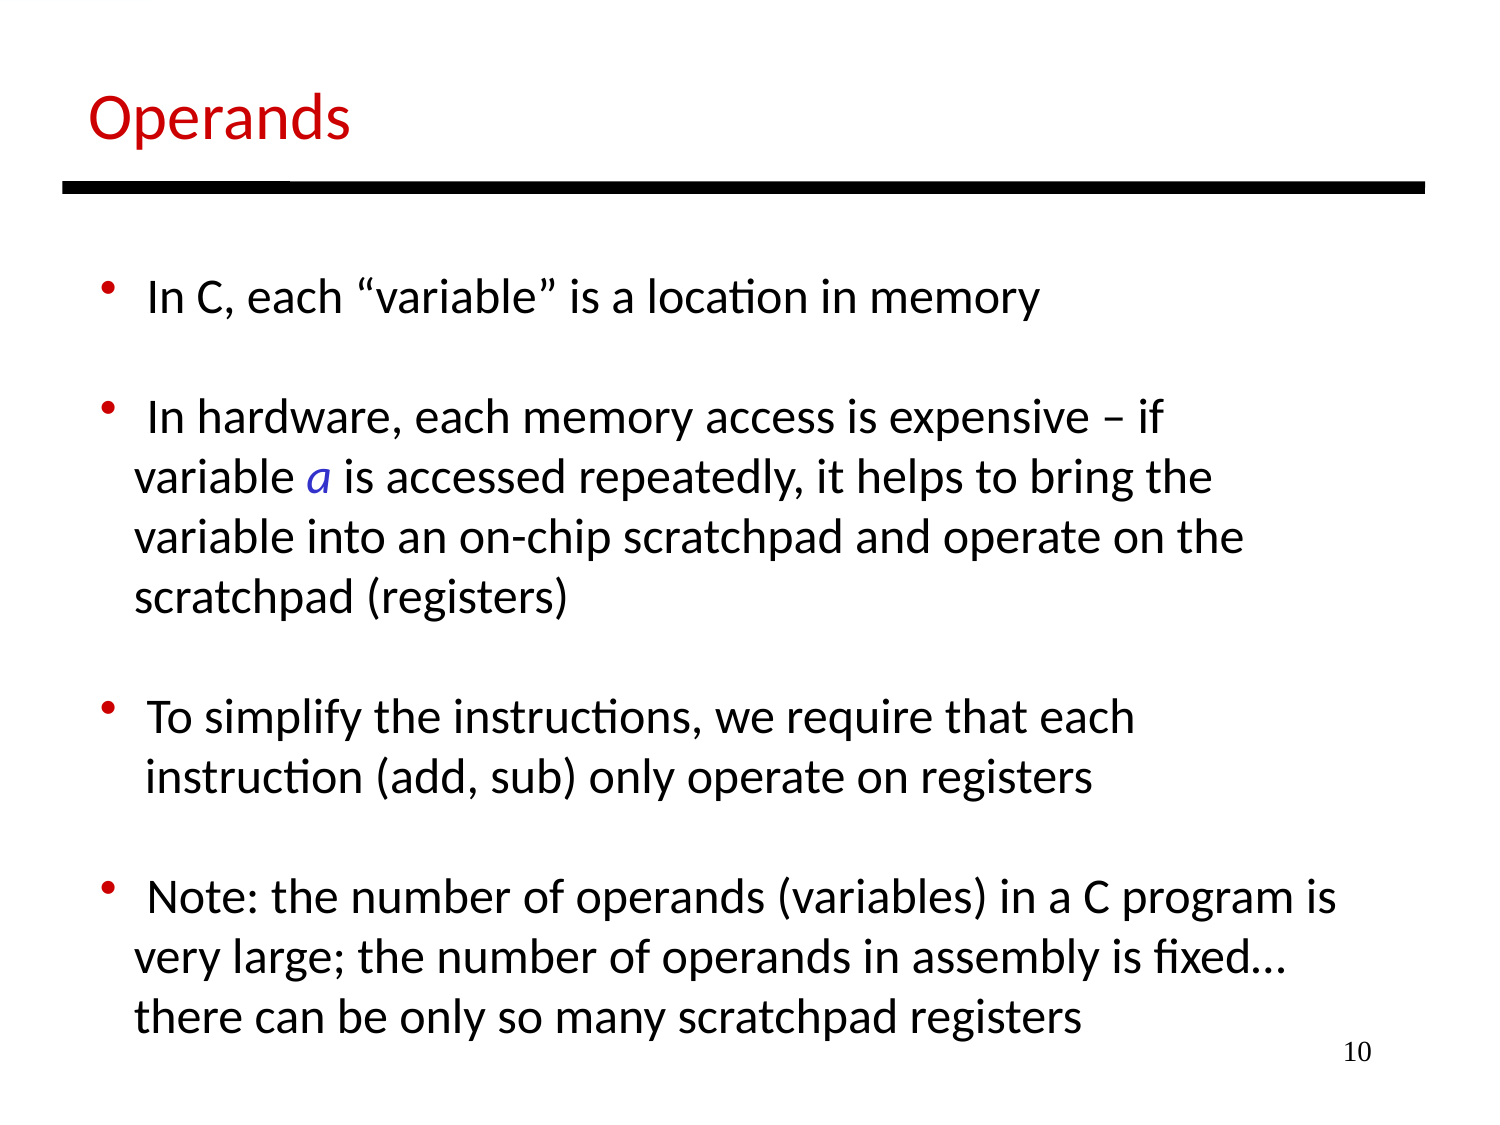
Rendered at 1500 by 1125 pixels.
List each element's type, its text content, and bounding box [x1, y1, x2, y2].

text_box Operands [74, 65, 367, 160]
text_box In C, each “variable” is a location in memory In hardware, each memory access is expensive – if variable a is accessed repeatedly, it helps to bring the variable into an on-chip scratchpad and operate on the scratchpad (registers) To simplify the instructions, we require that each instruction (add, sub) only operate on registers Note: the number of operands (variables) in a C program is very large; the number of operands in assembly is fixed… there can be only so many scratchpad registers [85, 256, 1353, 1052]
slide_number <number> [1074, 1025, 1388, 1100]
